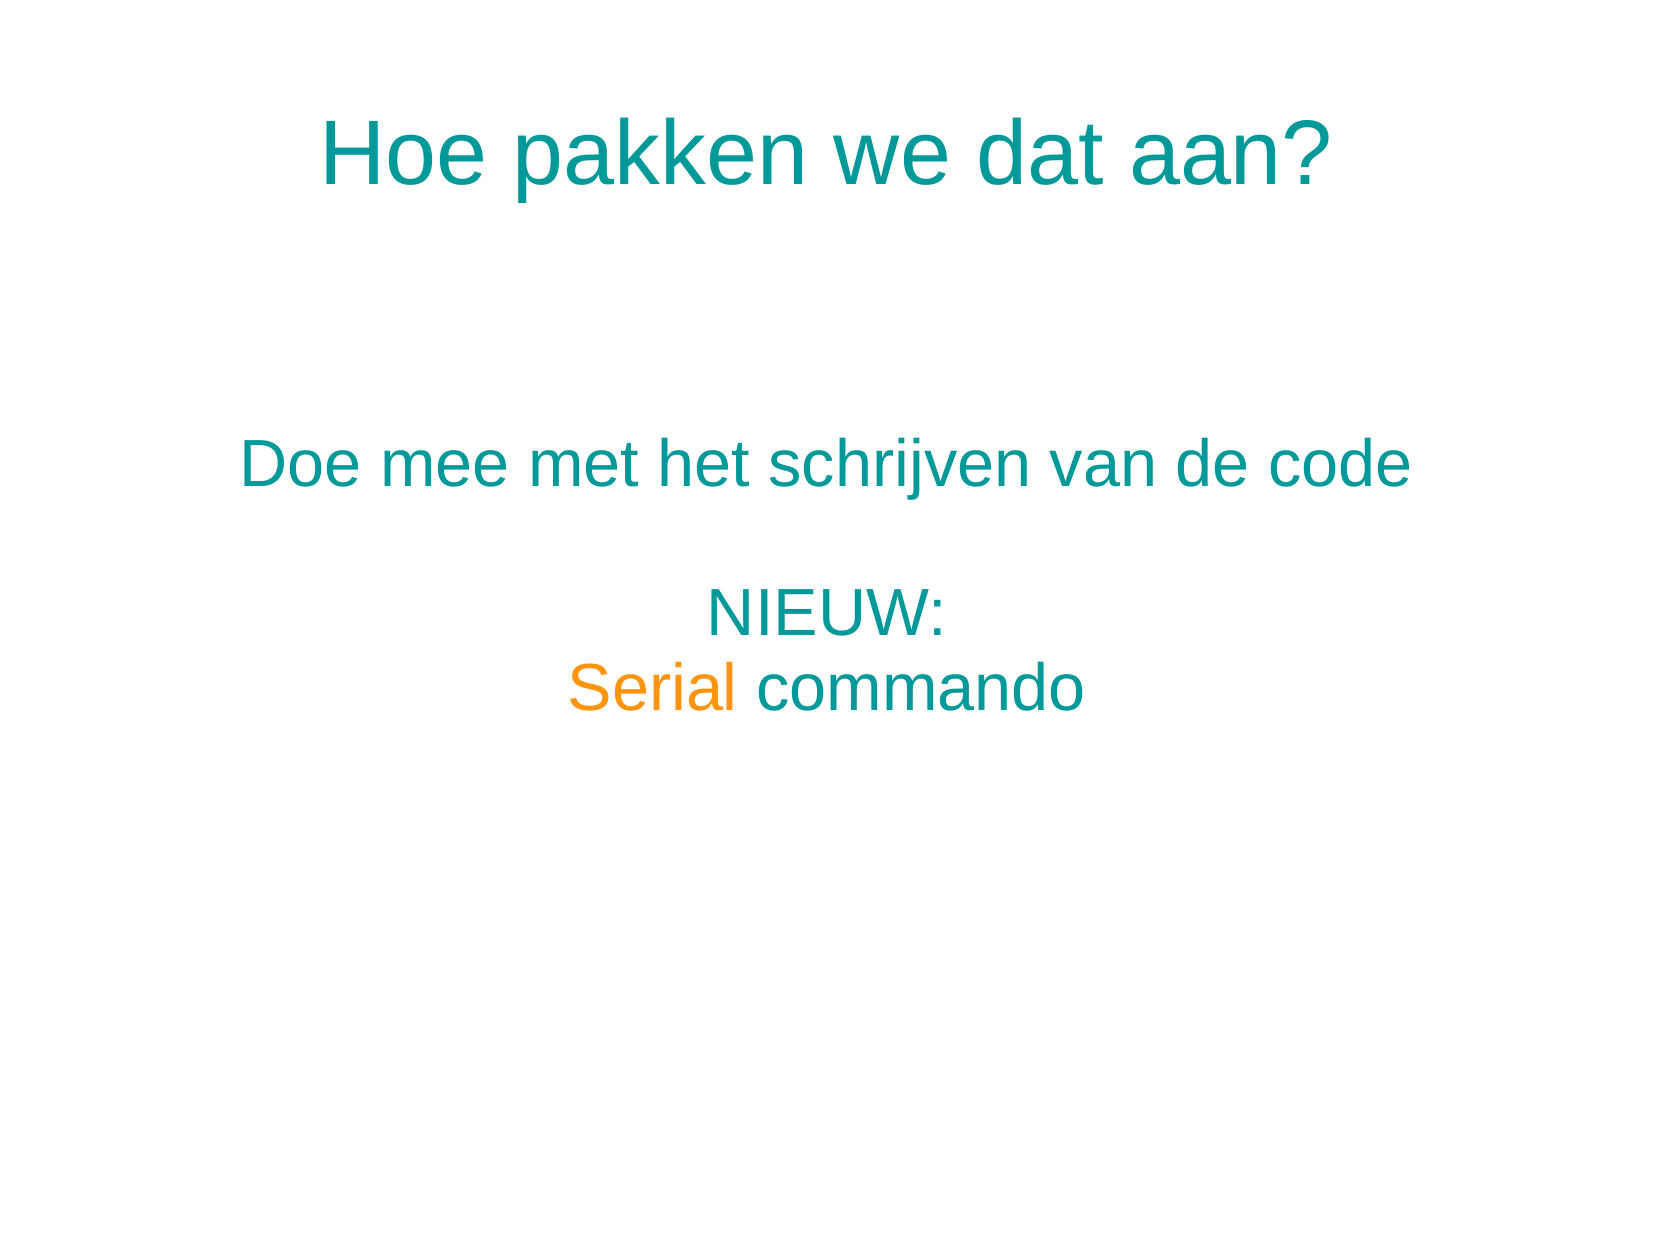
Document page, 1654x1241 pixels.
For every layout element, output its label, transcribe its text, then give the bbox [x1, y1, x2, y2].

title Hoe pakken we dat aan? [82, 49, 1571, 257]
subtitle Doe mee met het schrijven van de code NIEUW: Serial commando [82, 290, 1571, 1010]
